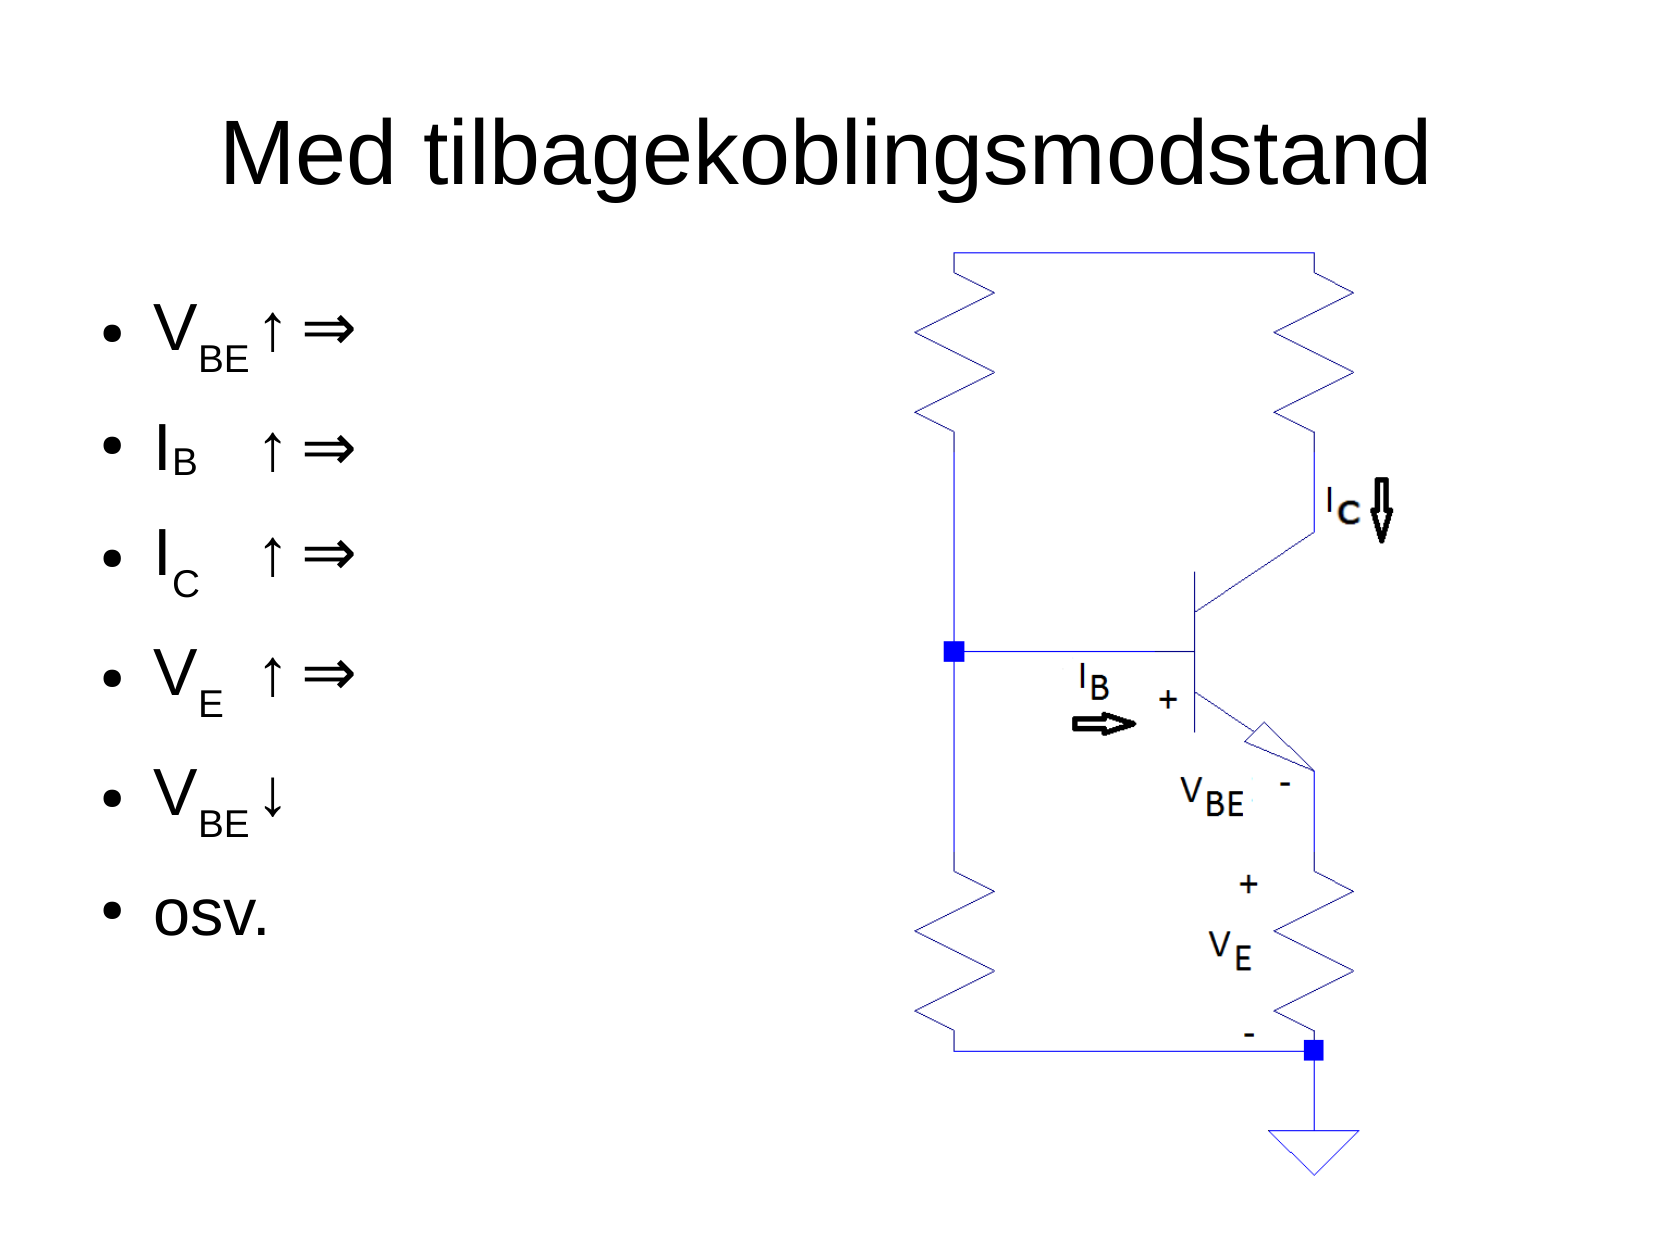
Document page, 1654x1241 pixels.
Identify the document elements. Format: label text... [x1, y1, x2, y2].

title Med tilbagekoblingsmodstand [82, 49, 1571, 257]
list VBE ↑ ⇒ IB ↑ ⇒ IC ↑ ⇒ VE ↑ ⇒ VBE ↓ osv. [82, 290, 809, 1109]
picture [885, 236, 1477, 1191]
